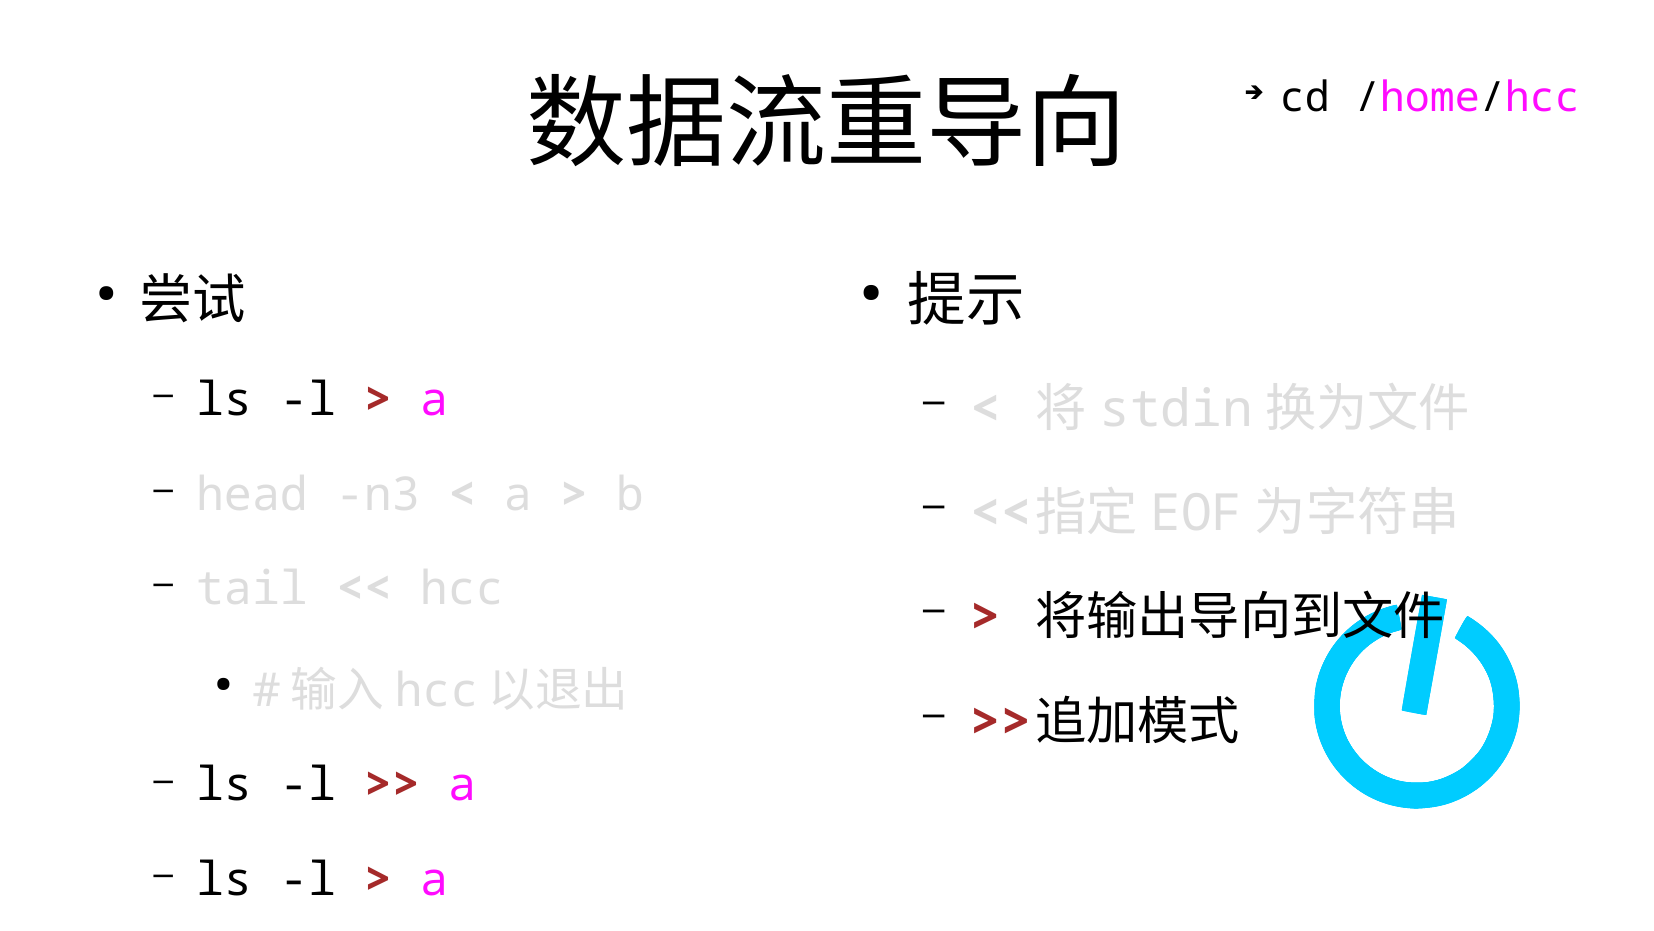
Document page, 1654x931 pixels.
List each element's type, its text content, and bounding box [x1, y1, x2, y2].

list 尝试 ls -l > a head -n3 < a > b tail << hcc #输入hcc以退出 ls -l >> a ls -l > a [82, 217, 809, 910]
list 提示 < 将stdin换为文件 << 指定EOF为字符串 > 将输出导向到文件 >> 追加模式 [845, 217, 1571, 758]
text_box cd /home/hcc [1192, 59, 1595, 199]
title 数据流重导向 [82, 37, 1571, 193]
